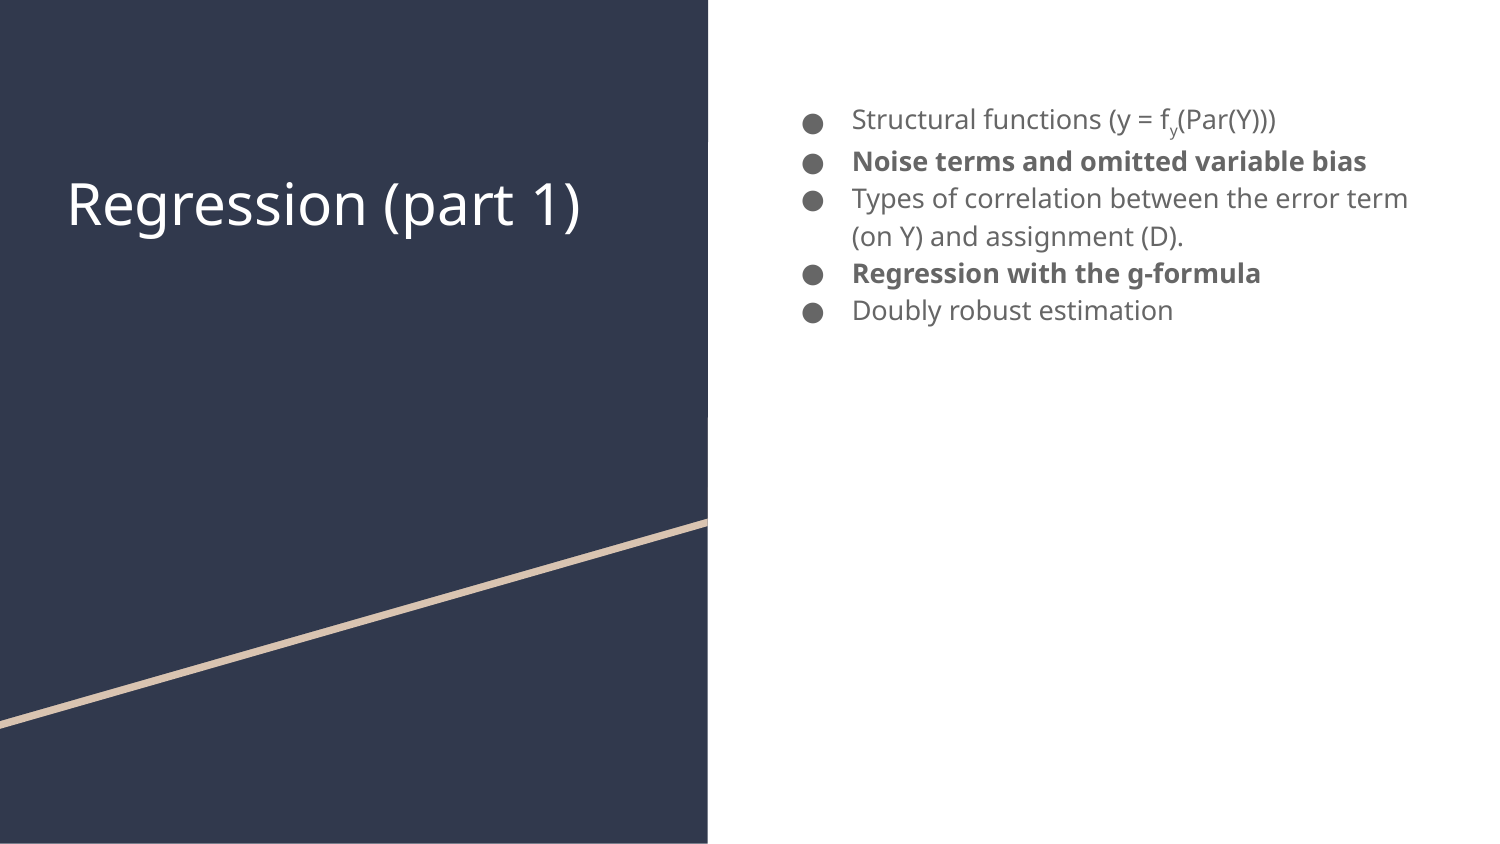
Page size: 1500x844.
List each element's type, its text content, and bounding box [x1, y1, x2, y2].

list Structural functions (y = fy(Par(Y))) Noise terms and omitted variable bias Types of correlation between the error term (on Y) and assignment (D). Regression with the g-formula Doubly robust estimation [761, 82, 1446, 755]
title Regression (part 1) [51, 82, 660, 494]
